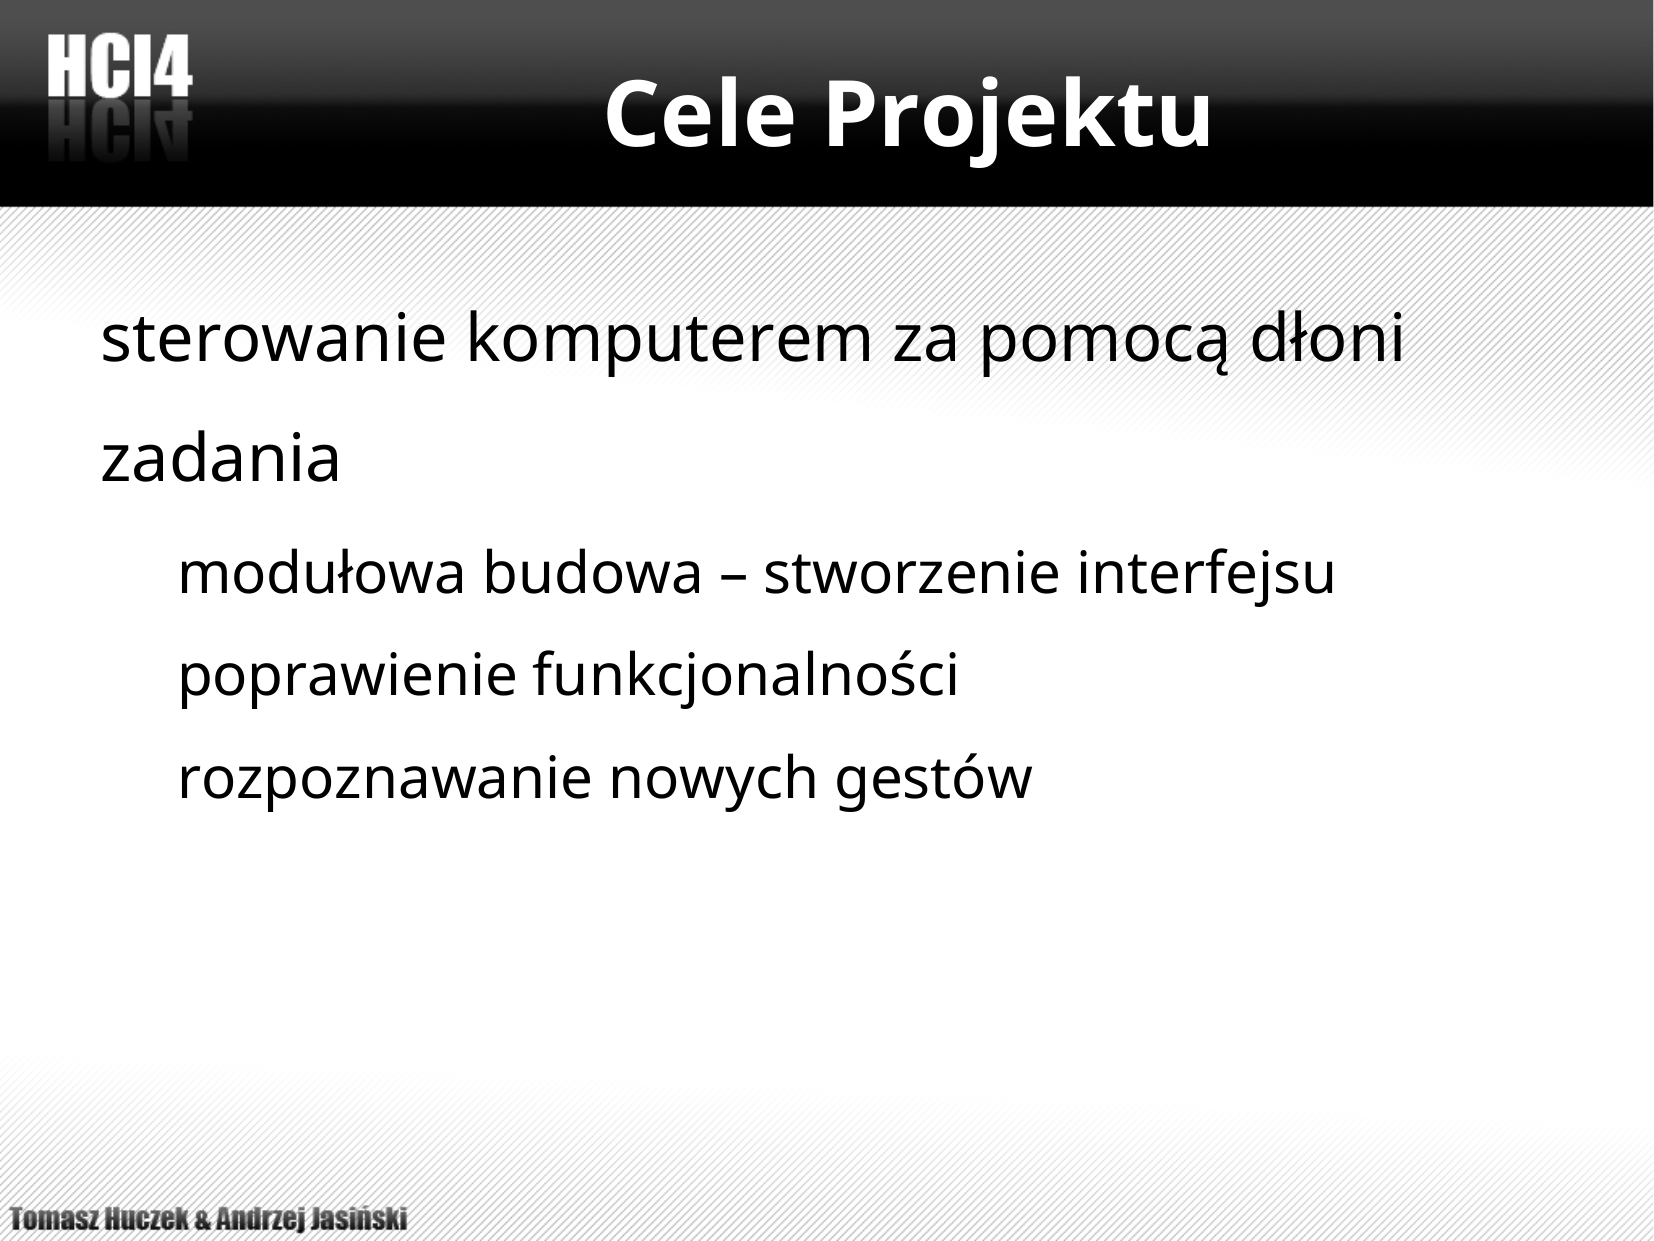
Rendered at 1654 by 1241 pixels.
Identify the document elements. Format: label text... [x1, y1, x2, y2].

title Cele Projektu [165, 14, 1654, 207]
picture [0, 0, 1654, 1241]
list sterowanie komputerem za pomocą dłoni zadania modułowa budowa – stworzenie interfejsu poprawienie funkcjonalności rozpoznawanie nowych gestów [82, 290, 1571, 1094]
